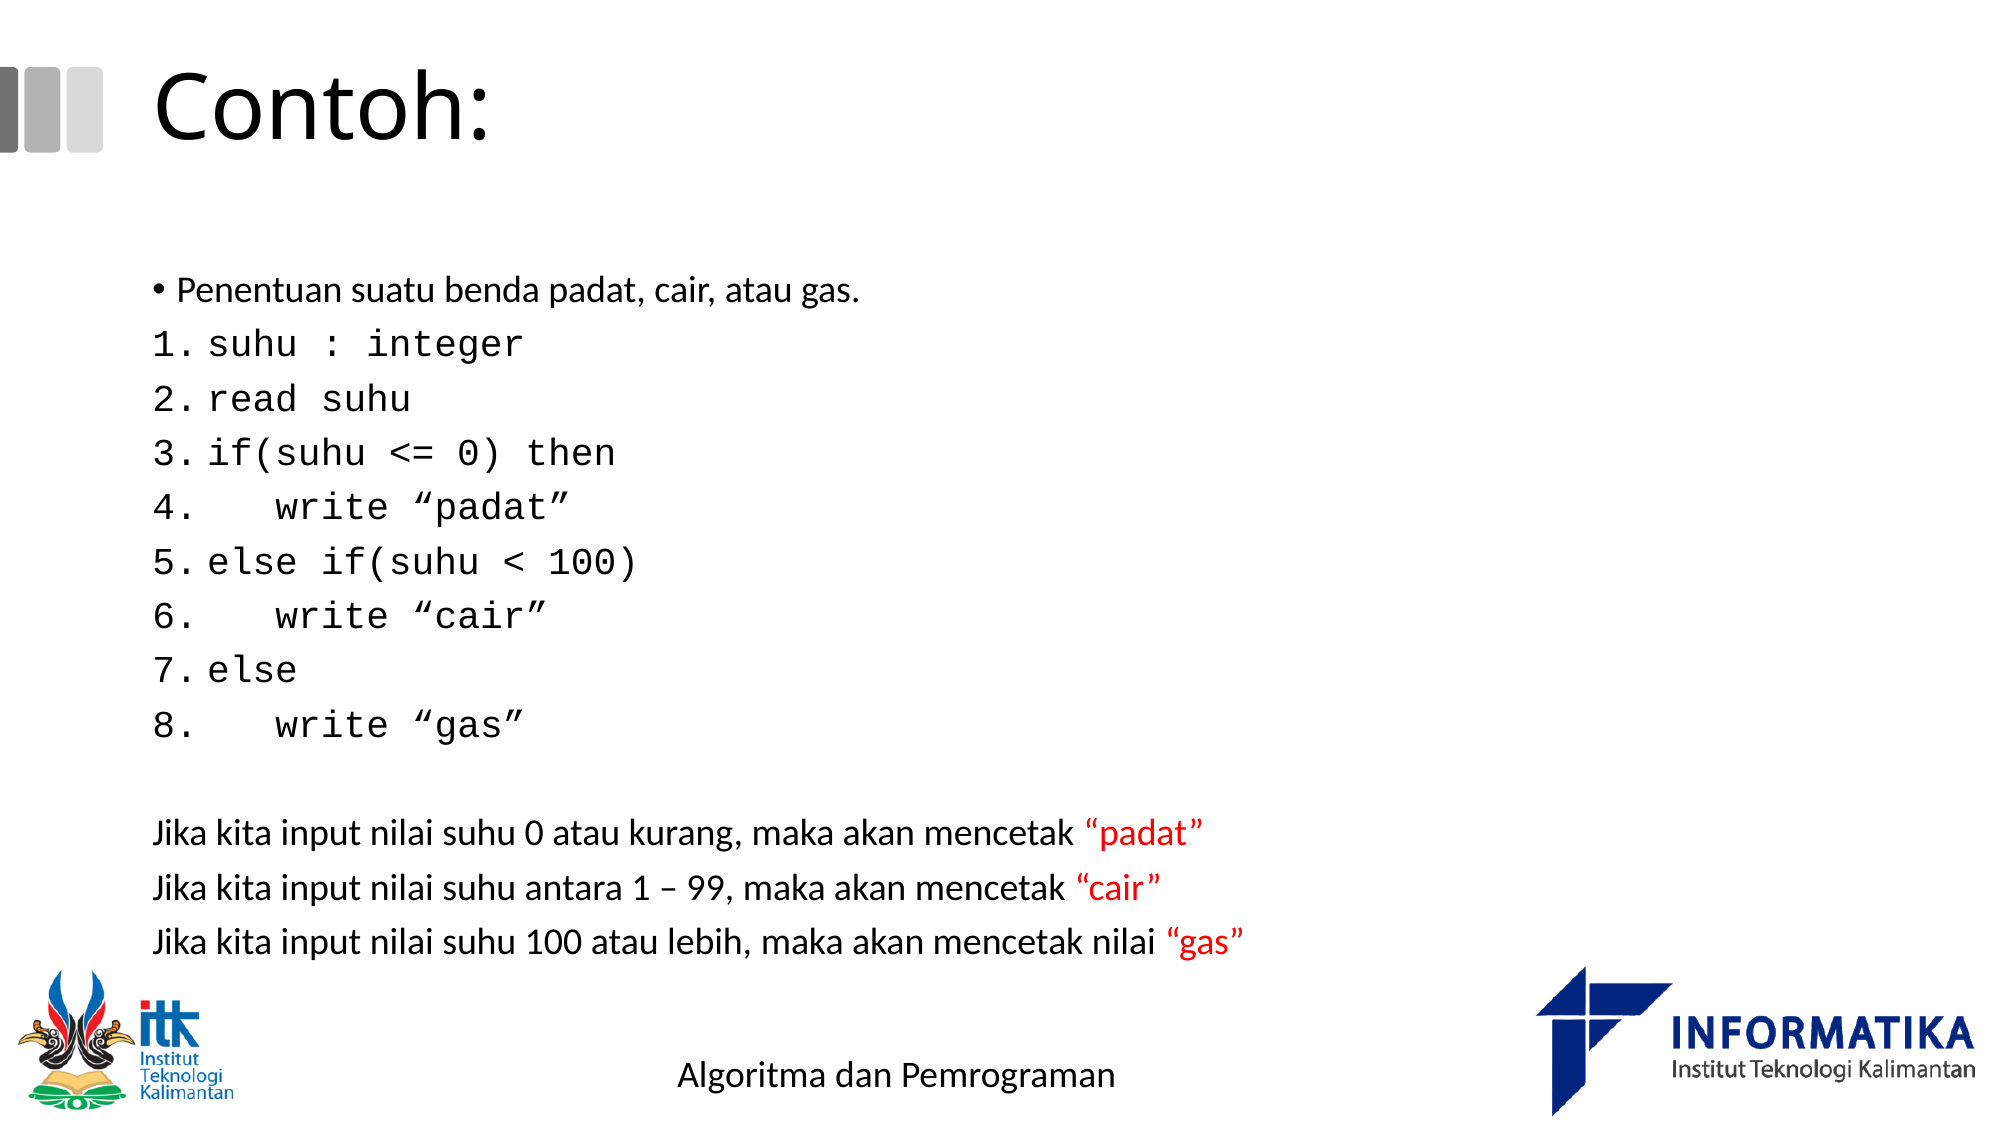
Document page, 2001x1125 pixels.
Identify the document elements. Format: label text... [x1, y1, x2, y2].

text_box Contoh: [137, 1, 1863, 219]
text_box Algoritma dan Pemrograman [662, 1042, 1338, 1103]
text_box Penentuan suatu benda padat, cair, atau gas. suhu : integer read suhu if(suhu <= 0) then write “padat” else if(suhu < 100) write “cair” else write “gas” Jika kita input nilai suhu 0 atau kurang, maka akan mencetak “padat” Jika kita input nilai suhu antara 1 – 99, maka akan mencetak “cair” Jika kita input nilai suhu 100 atau lebih, maka akan mencetak nilai “gas” [137, 262, 1863, 977]
picture [0, 935, 252, 1125]
picture [1534, 965, 1976, 1118]
